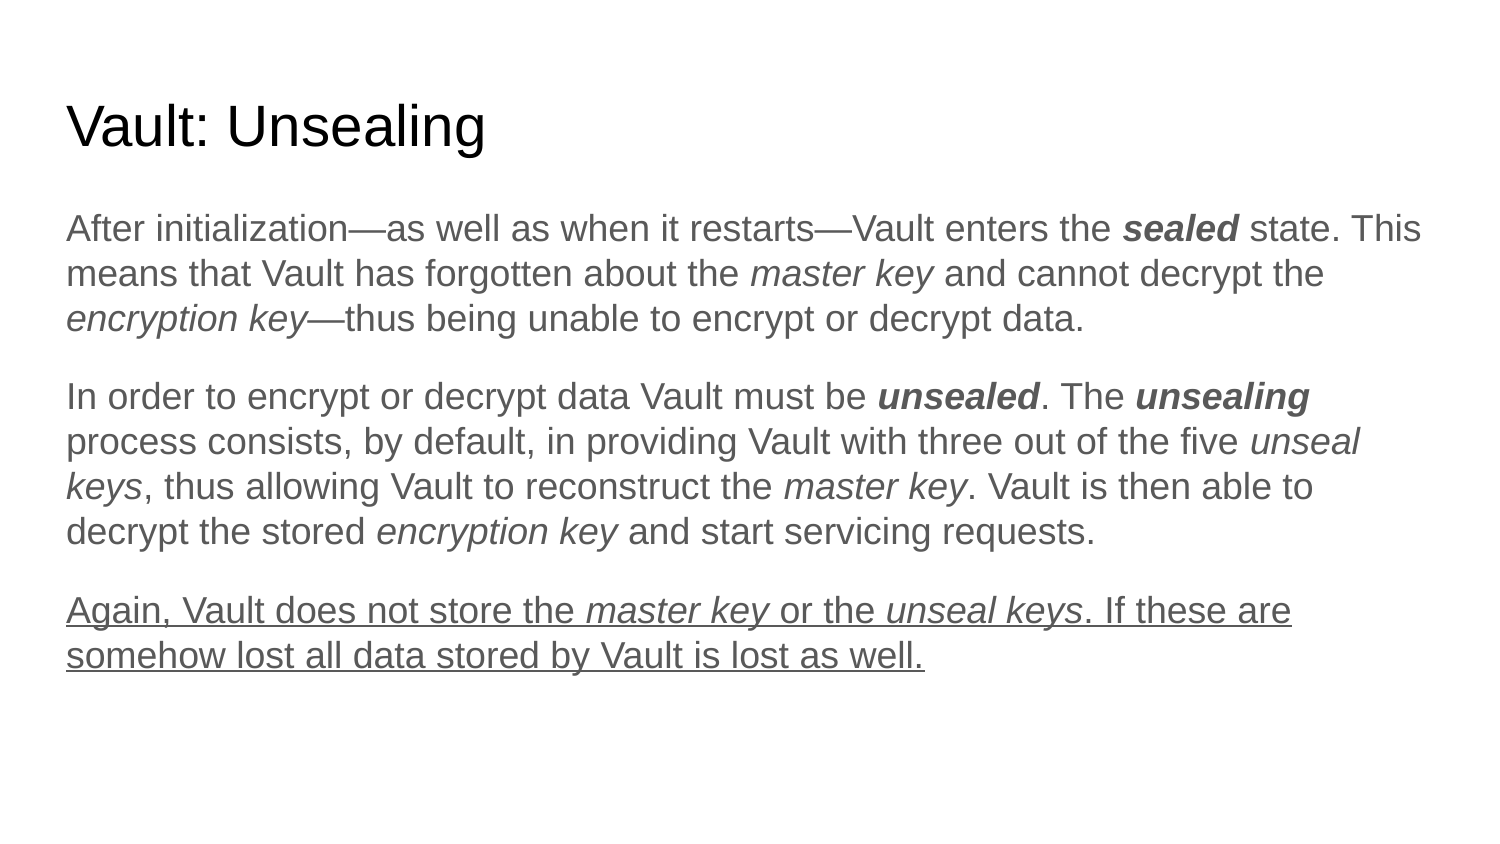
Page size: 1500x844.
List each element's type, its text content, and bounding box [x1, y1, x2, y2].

list After initialization—as well as when it restarts—Vault enters the sealed state. This means that Vault has forgotten about the master key and cannot decrypt the encryption key—thus being unable to encrypt or decrypt data. In order to encrypt or decrypt data Vault must be unsealed. The unsealing process consists, by default, in providing Vault with three out of the five unseal keys, thus allowing Vault to reconstruct the master key. Vault is then able to decrypt the stored encryption key and start servicing requests. Again, Vault does not store the master key or the unseal keys. If these are somehow lost all data stored by Vault is lost as well. [51, 189, 1449, 750]
title Vault: Unsealing [51, 72, 1449, 167]
